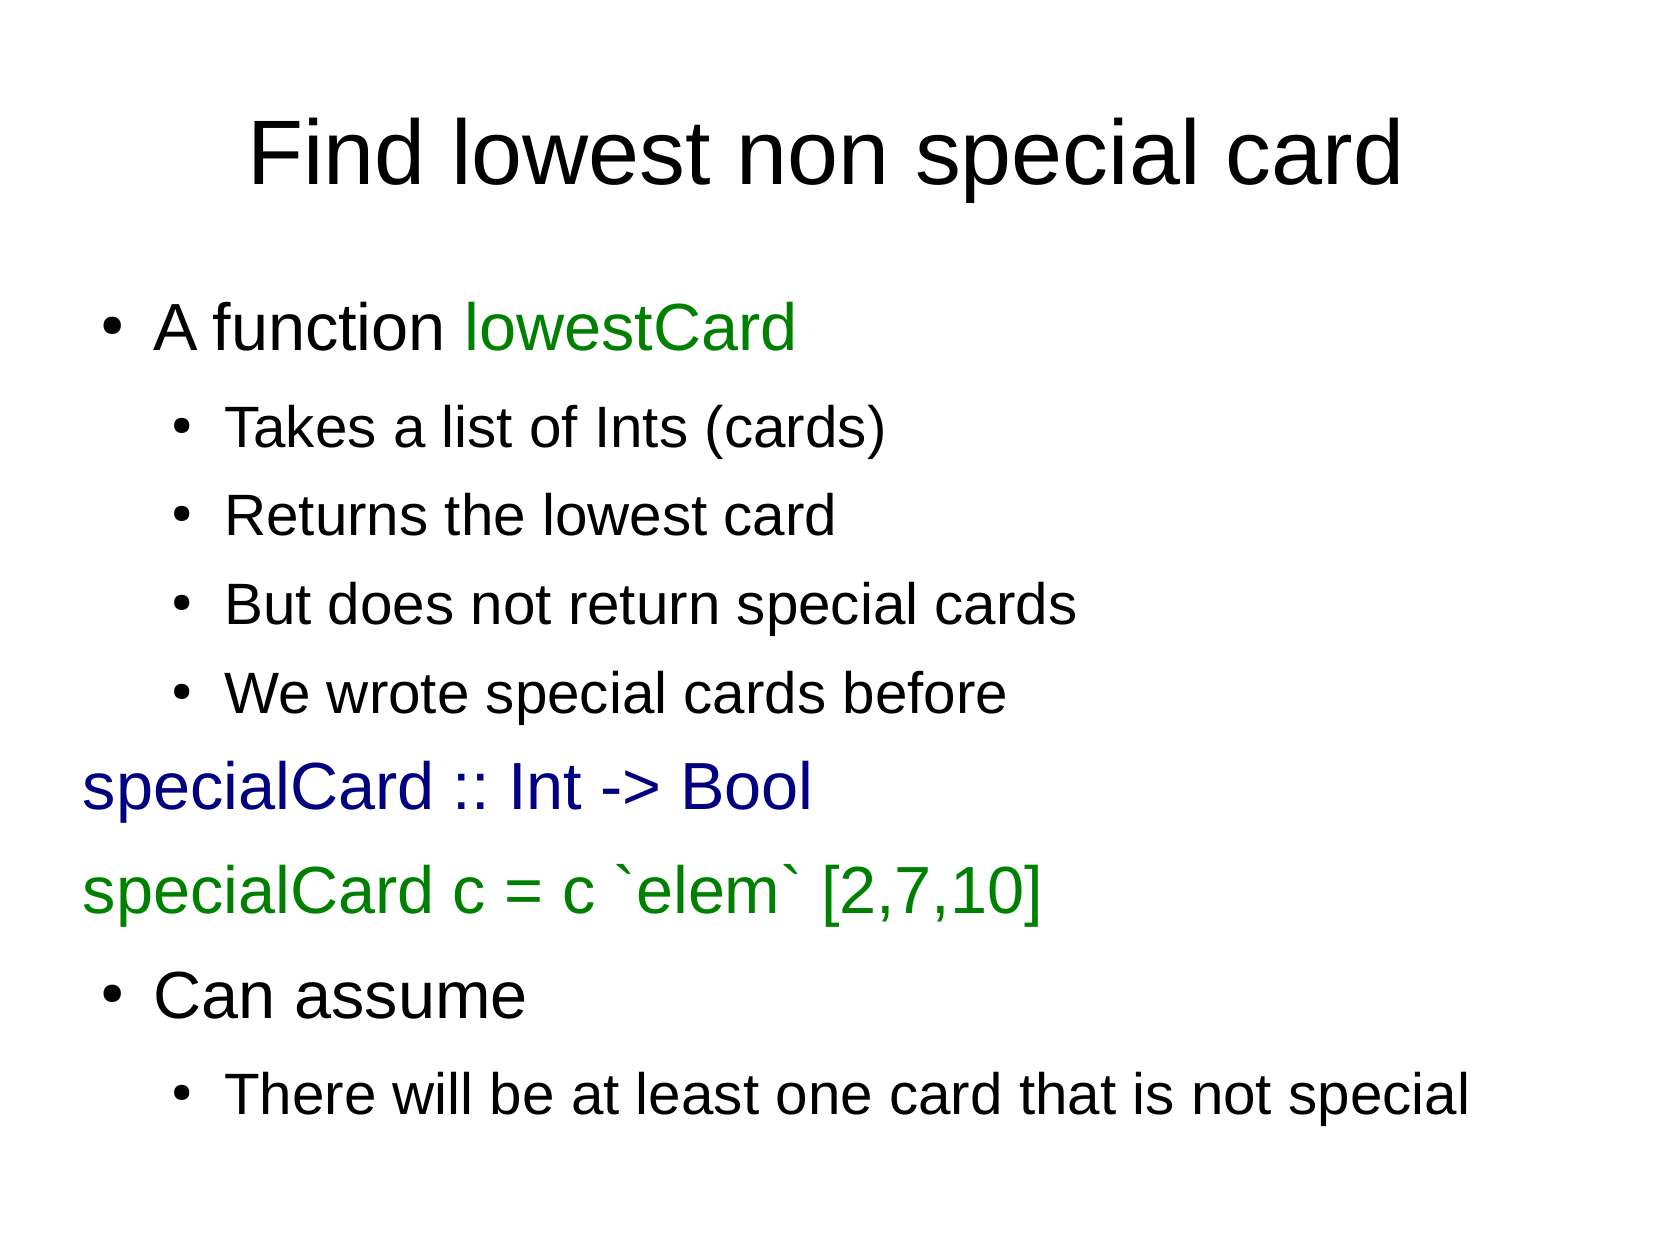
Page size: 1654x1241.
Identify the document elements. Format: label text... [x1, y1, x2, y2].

title Find lowest non special card [82, 56, 1571, 250]
list A function lowestCard Takes a list of Ints (cards) Returns the lowest card But does not return special cards We wrote special cards before specialCard :: Int -> Bool specialCard c = c `elem` [2,7,10] Can assume There will be at least one card that is not special [82, 290, 1571, 1128]
